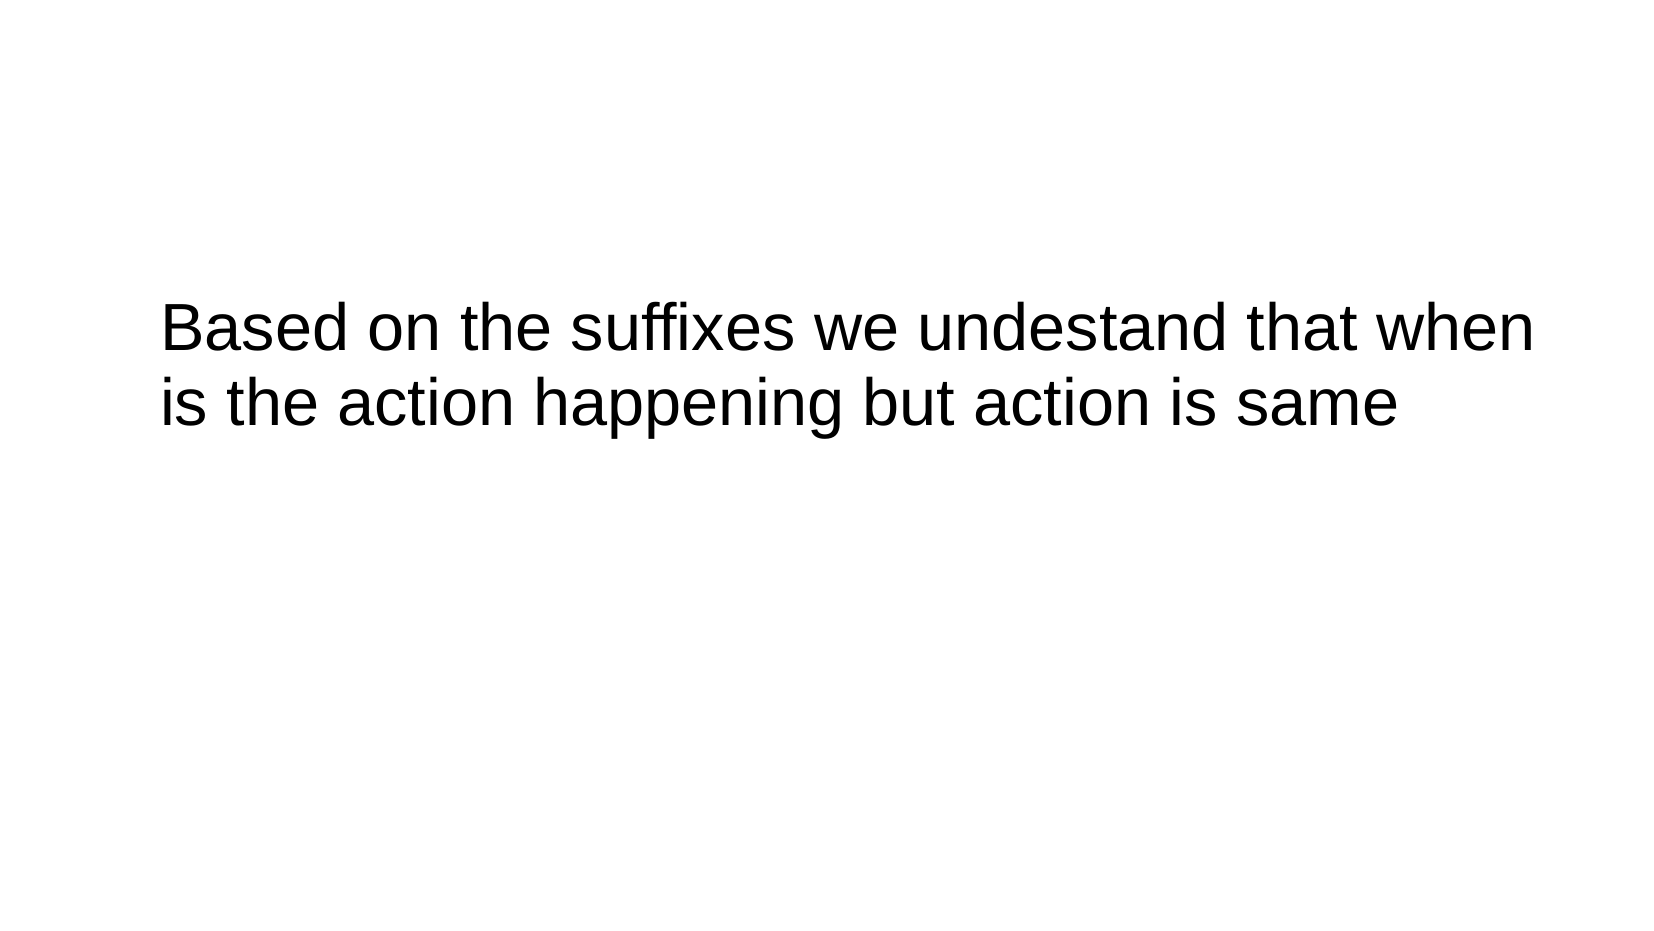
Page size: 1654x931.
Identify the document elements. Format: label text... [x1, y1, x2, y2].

list Based on the suffixes we undestand that when is the action happening but action is same [89, 290, 1578, 830]
